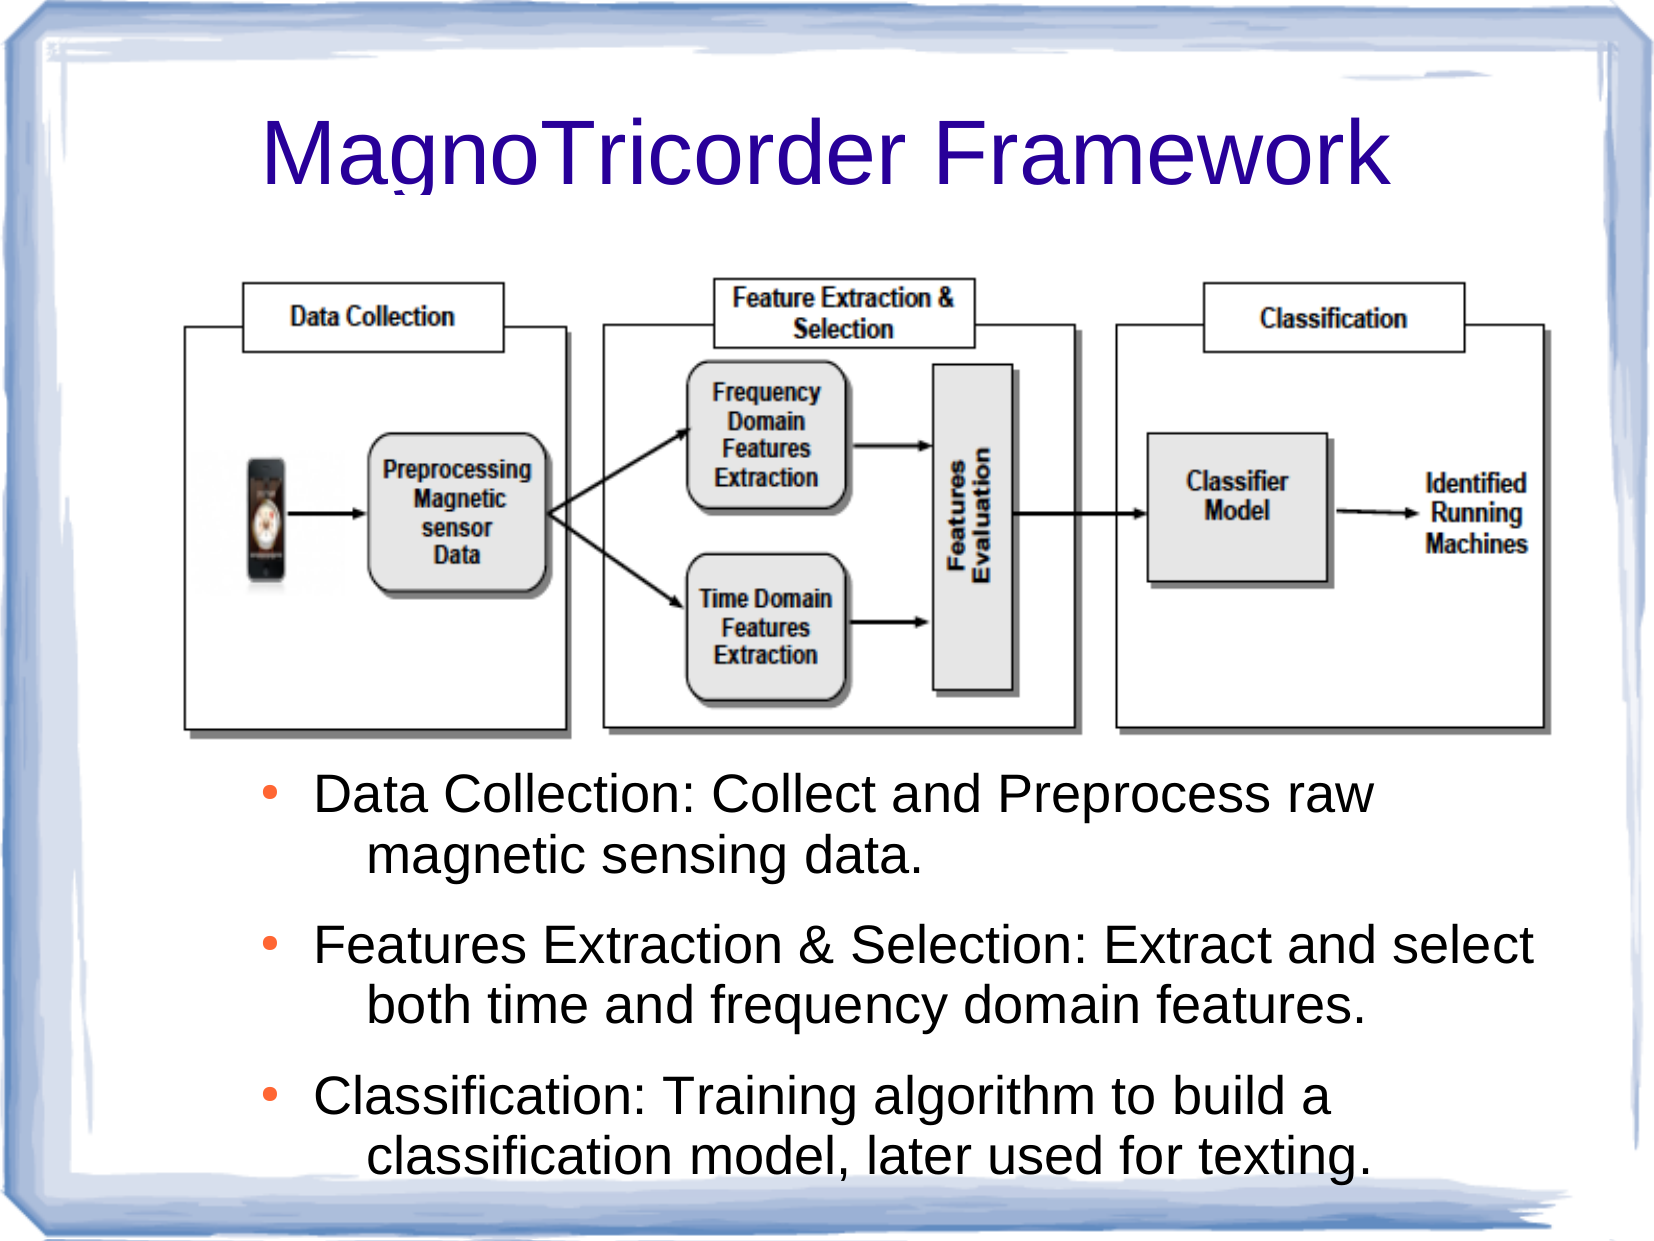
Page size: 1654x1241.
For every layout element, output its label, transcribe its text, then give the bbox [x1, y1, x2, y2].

list Data Collection: Collect and Preprocess raw magnetic sensing data. Features Extraction & Selection: Extract and select both time and frequency domain features. Classification: Training algorithm to build a classification model, later used for texting. [225, 763, 1538, 1187]
picture [0, 0, 1654, 1241]
title MagnoTricorder Framework [82, 56, 1571, 250]
